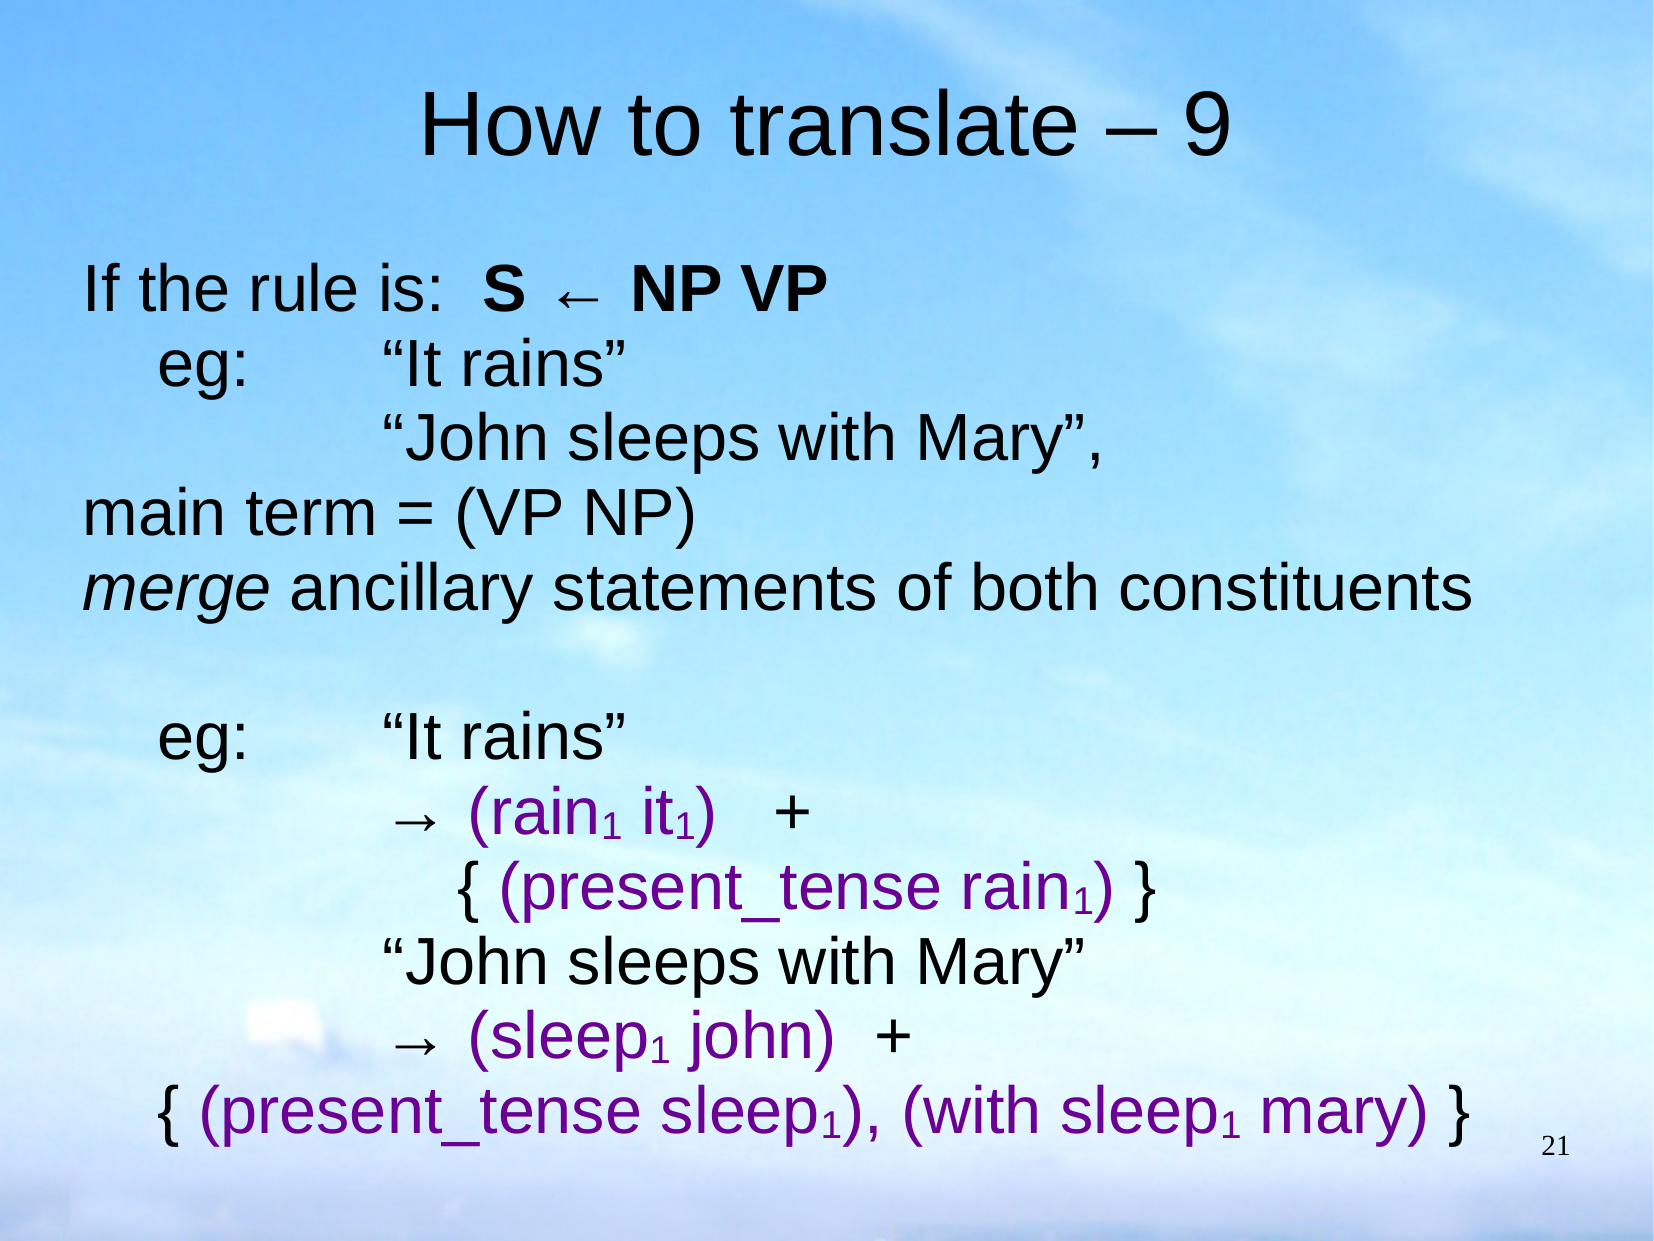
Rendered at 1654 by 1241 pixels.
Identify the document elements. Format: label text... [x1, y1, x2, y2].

text_box If the rule is: S ← NP VP eg: “It rains” “John sleeps with Mary”, main term = (VP NP) merge ancillary statements of both constituents eg: “It rains” → (rain1 it1) + { (present_tense rain1) } “John sleeps with Mary” → (sleep1 john) + { (present_tense sleep1), (with sleep1 mary) } [82, 207, 1605, 1192]
picture [0, 0, 1654, 1241]
title How to translate – 9 [82, 27, 1571, 207]
